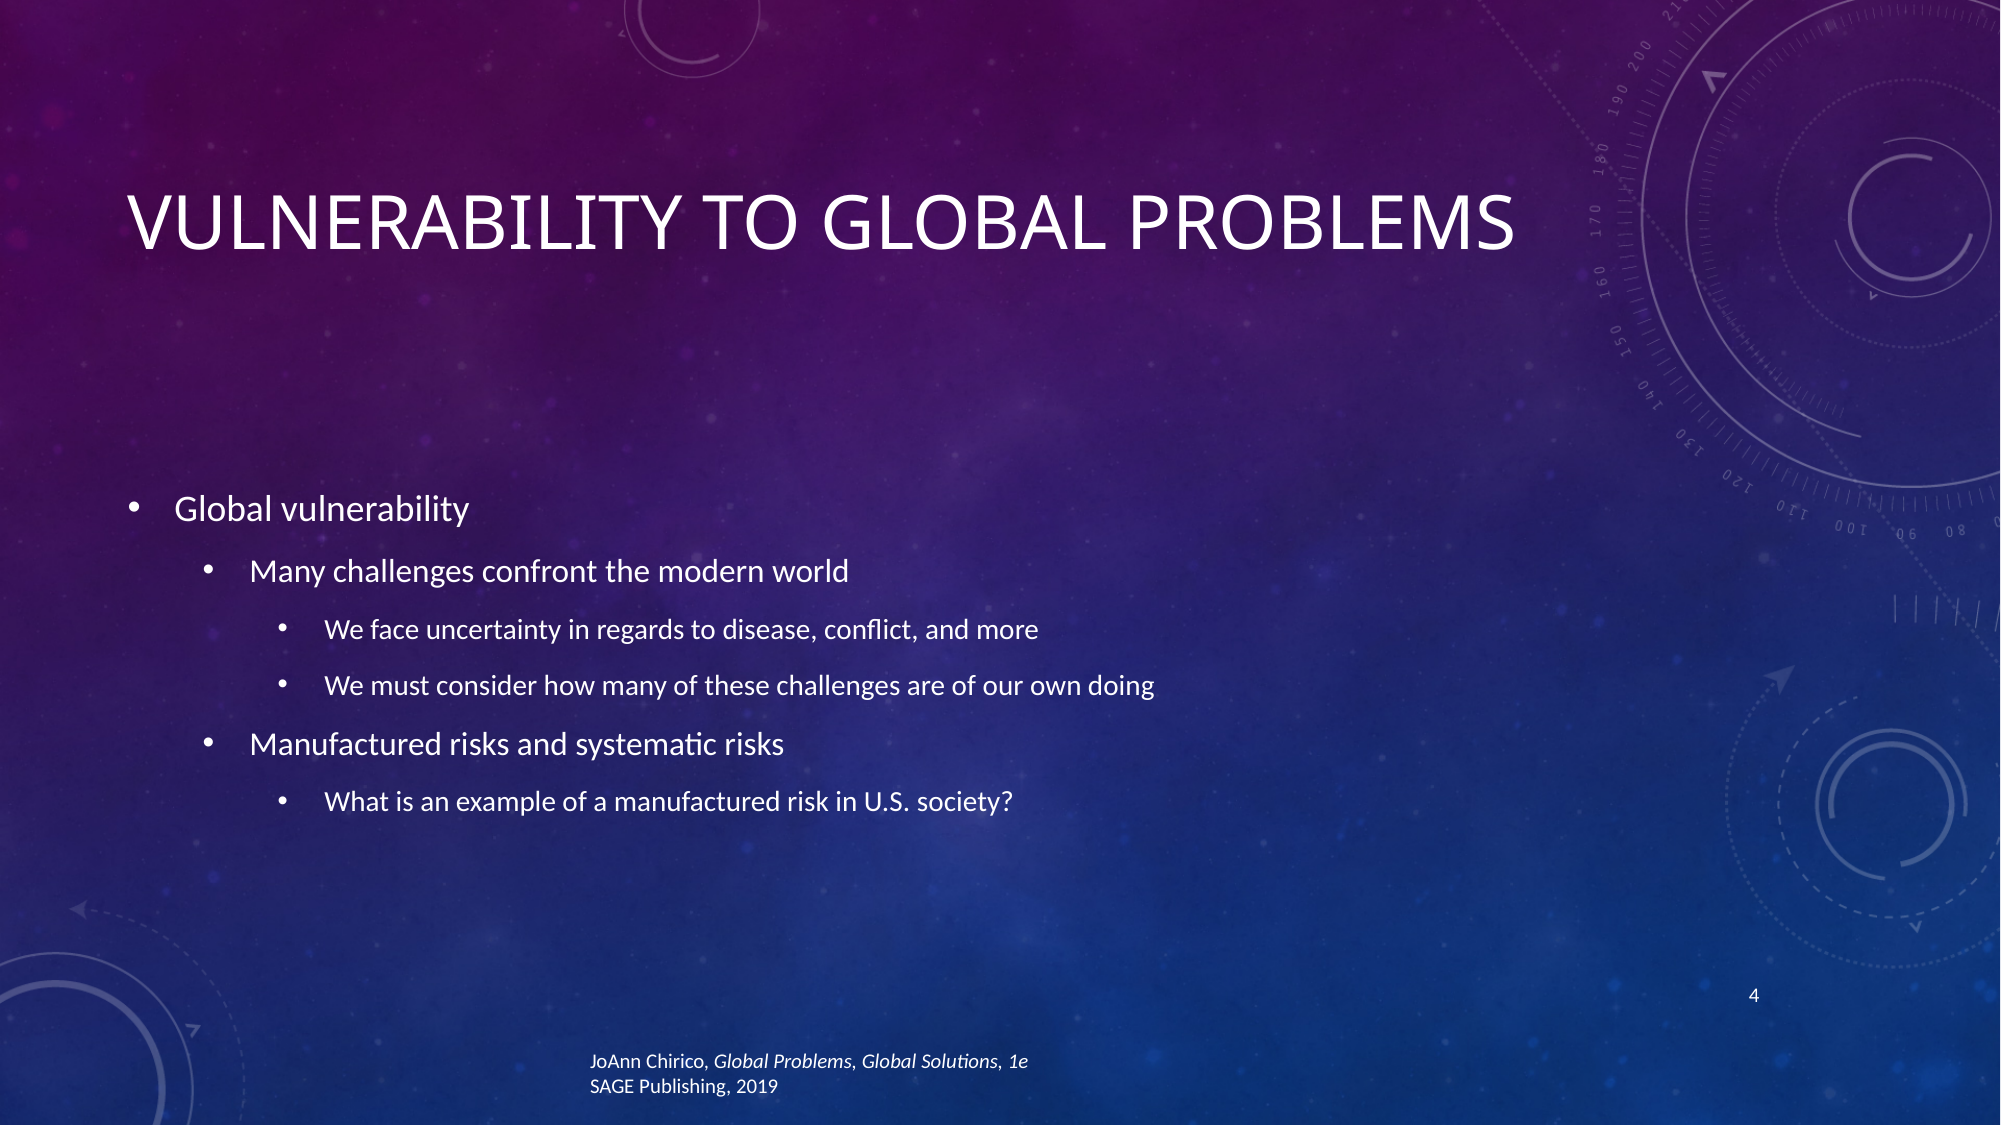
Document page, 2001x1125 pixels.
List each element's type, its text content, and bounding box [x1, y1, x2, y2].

list Global vulnerability Many challenges confront the modern world We face uncertainty in regards to disease, conflict, and more We must consider how many of these challenges are of our own doing Manufactured risks and systematic risks What is an example of a manufactured risk in U.S. society? [112, 351, 1775, 950]
picture [0, 0, 2001, 1125]
slide_number <number> [1684, 963, 1775, 1025]
title Vulnerability to Global Problems [112, 99, 1775, 339]
footer JoAnn Chirico, Global Problems, Global Solutions, 1e SAGE Publishing, 2019 [575, 1042, 1425, 1103]
